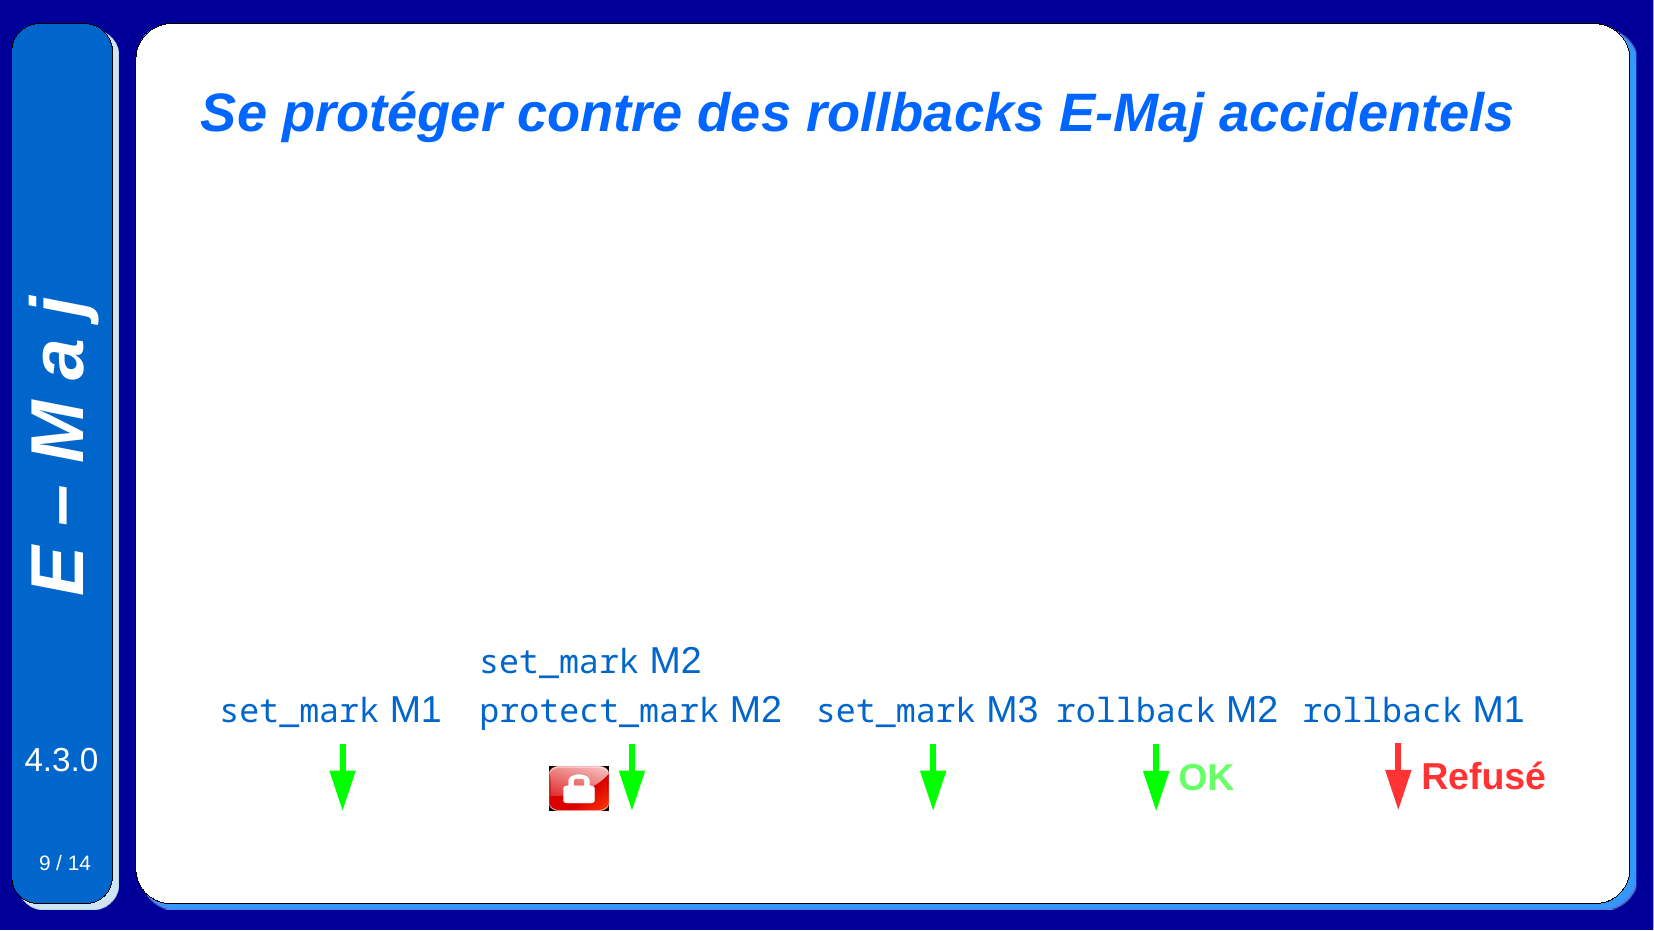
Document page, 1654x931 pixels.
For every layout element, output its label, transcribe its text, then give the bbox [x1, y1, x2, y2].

picture [549, 766, 609, 811]
text_box rollback M2 [1058, 680, 1287, 739]
text_box set_mark M3 [801, 680, 1058, 739]
text_box rollback M1 [1287, 680, 1540, 739]
text_box Refusé [1396, 748, 1571, 806]
title Se protéger contre des rollbacks E-Maj accidentels [200, 34, 1575, 191]
text_box set_mark M1 [204, 680, 461, 739]
text_box OK [1163, 749, 1250, 806]
text_box set_mark M2 [464, 630, 721, 680]
text_box protect_mark M2 [464, 680, 797, 739]
